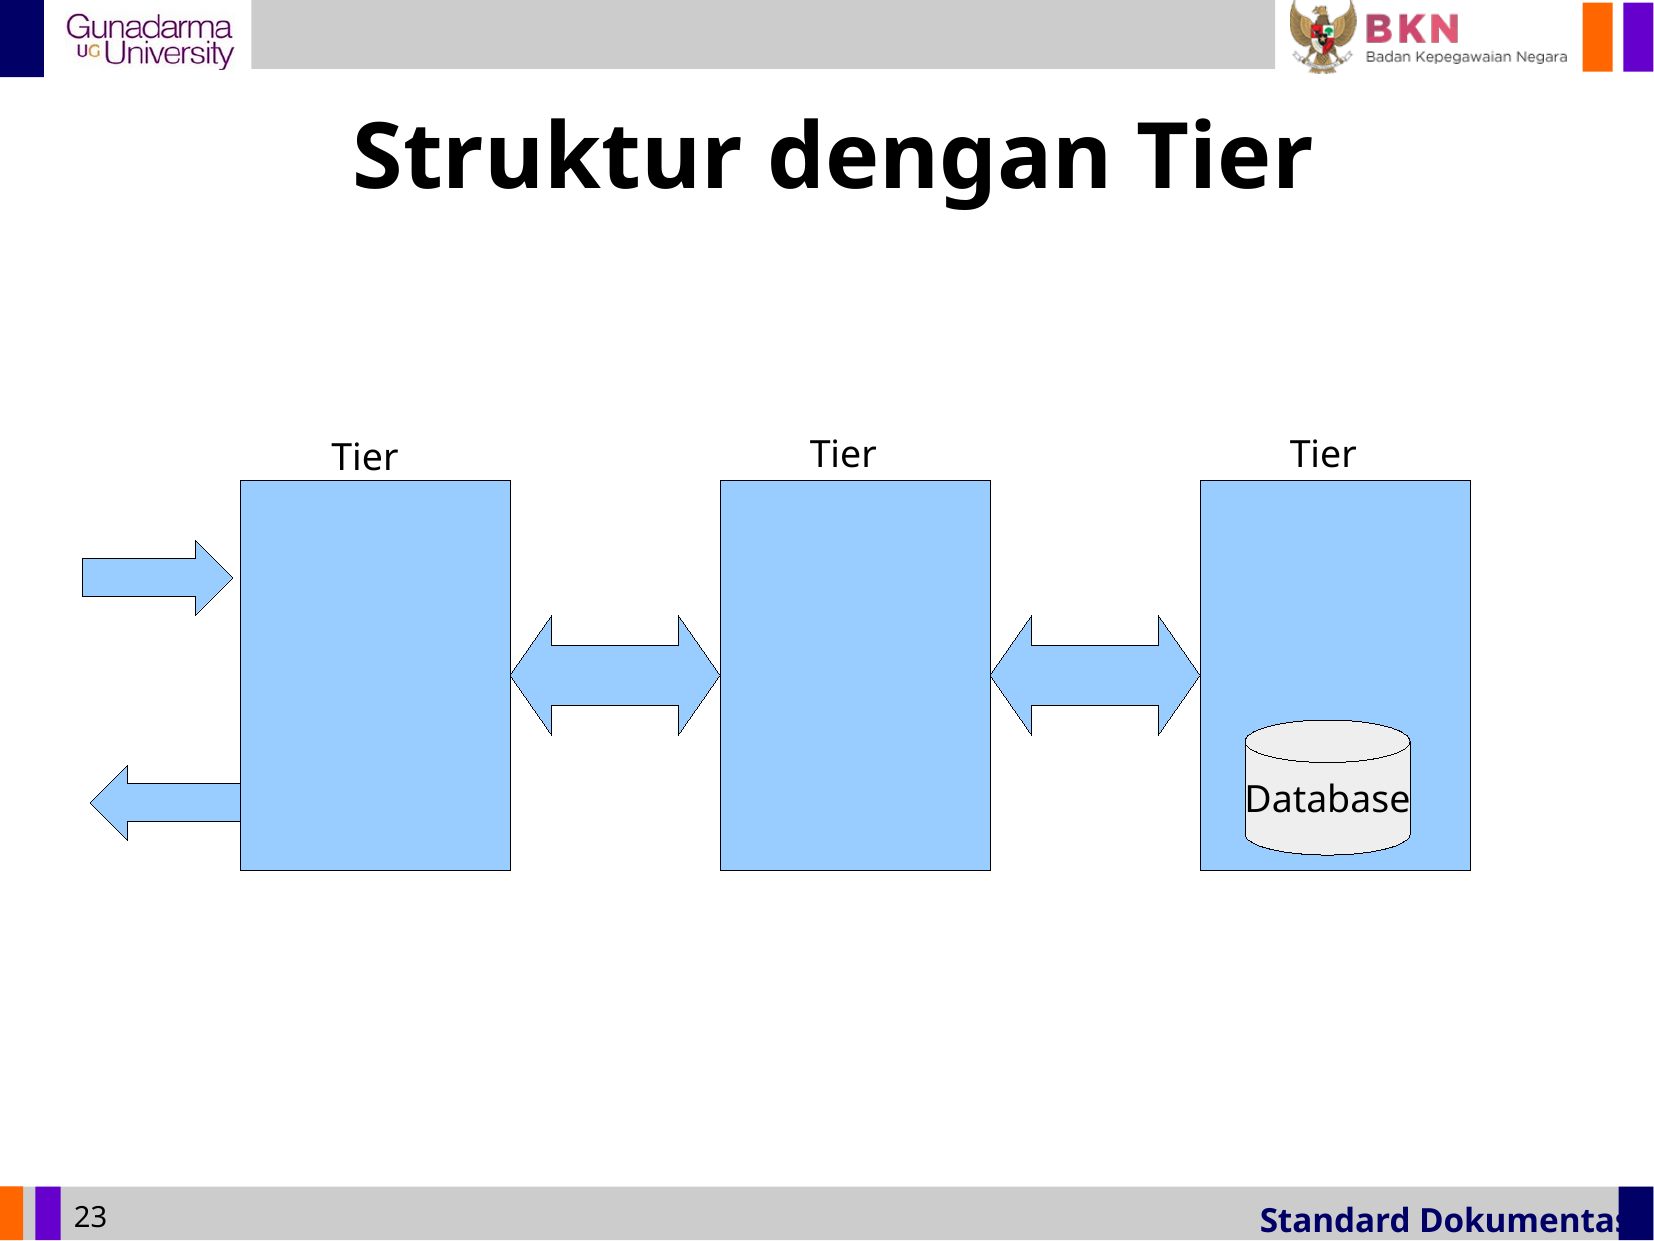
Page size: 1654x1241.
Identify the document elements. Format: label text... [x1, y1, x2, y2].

title Struktur dengan Tier [77, 90, 1591, 217]
picture [65, 0, 235, 70]
text_box Database [1245, 720, 1411, 856]
text_box Tier [1275, 420, 1379, 480]
text_box Tier [795, 420, 899, 480]
picture [1290, 0, 1567, 74]
text_box [90, 480, 1471, 871]
text_box Tier [316, 423, 421, 484]
text_box [82, 540, 233, 616]
